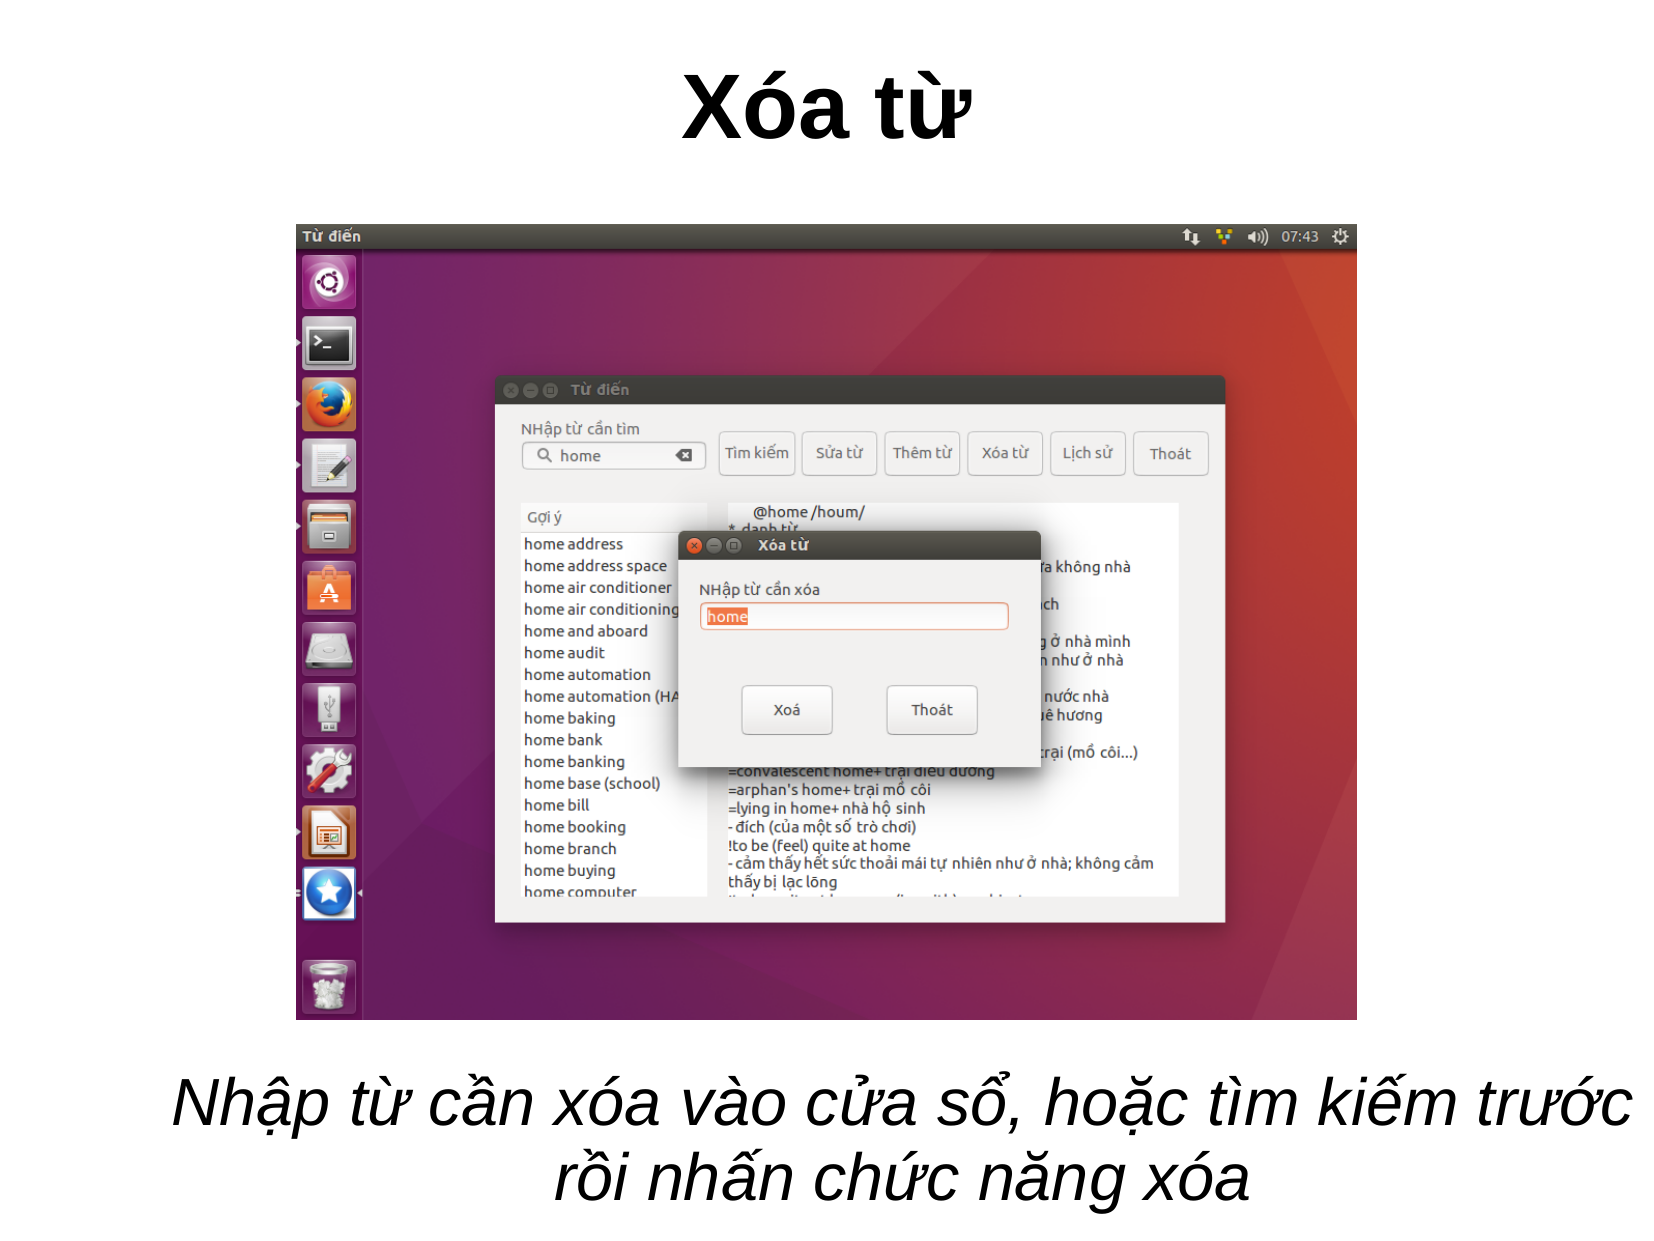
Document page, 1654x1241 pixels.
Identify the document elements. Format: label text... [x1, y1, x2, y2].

list Nhập từ cần xóa vào cửa sổ, hoặc tìm kiếm trước rồi nhấn chức năng xóa [82, 1065, 1654, 1241]
title Xóa từ [82, 49, 1571, 166]
picture [296, 224, 1357, 1021]
